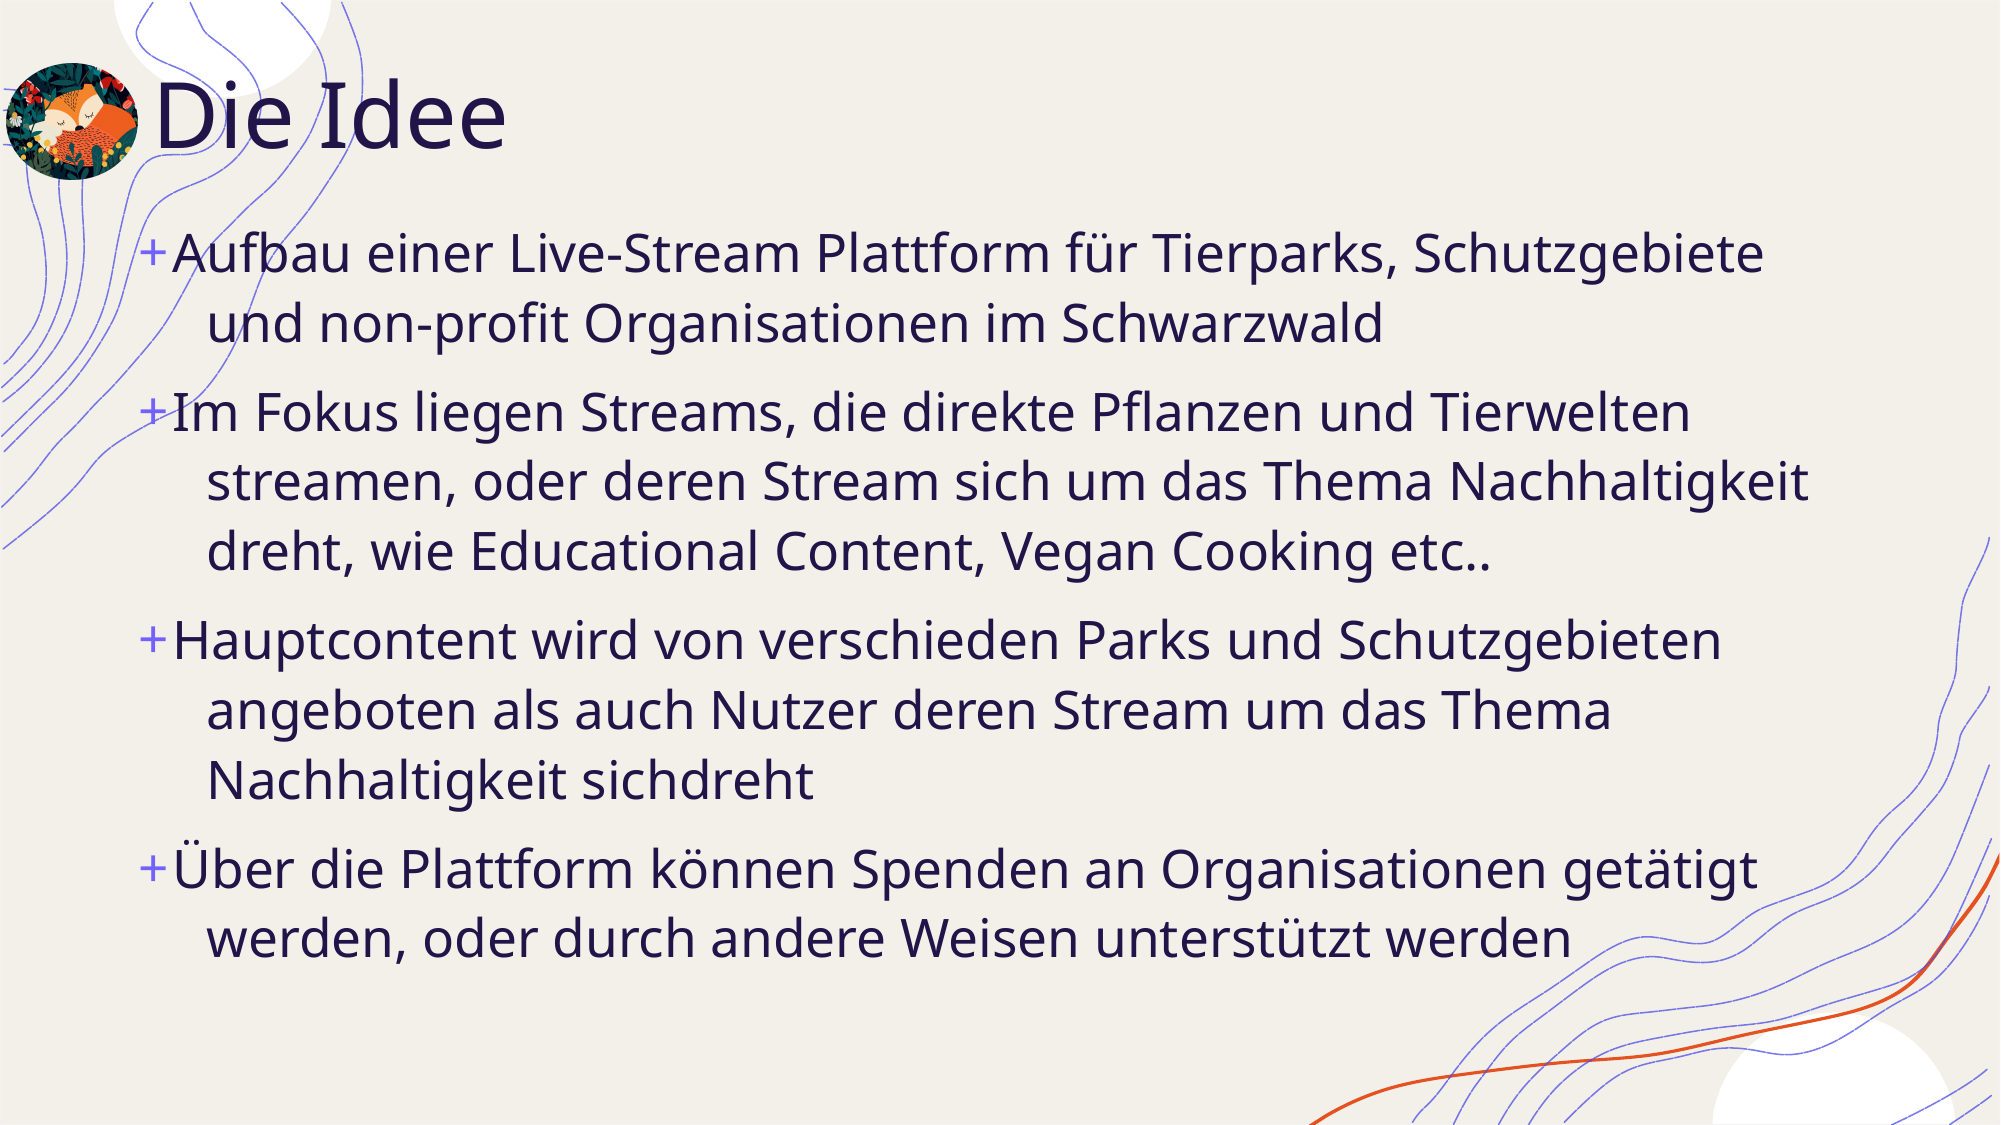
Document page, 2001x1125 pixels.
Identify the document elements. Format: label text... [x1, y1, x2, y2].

picture [6, 63, 138, 180]
title Die Idee [137, 3, 1863, 221]
list Aufbau einer Live-Stream Plattform für Tierparks, Schutzgebiete und non-profit Organisationen im Schwarzwald Im Fokus liegen Streams, die direkte Pflanzen und Tierwelten streamen, oder deren Stream sich um das Thema Nachhaltigkeit dreht, wie Educational Content, Vegan Cooking etc.. Hauptcontent wird von verschieden Parks und Schutzgebieten angeboten als auch Nutzer deren Stream um das Thema Nachhaltigkeit sichdreht Über die Plattform können Spenden an Organisationen getätigt werden, oder durch andere Weisen unterstützt werden [123, 205, 1849, 1102]
